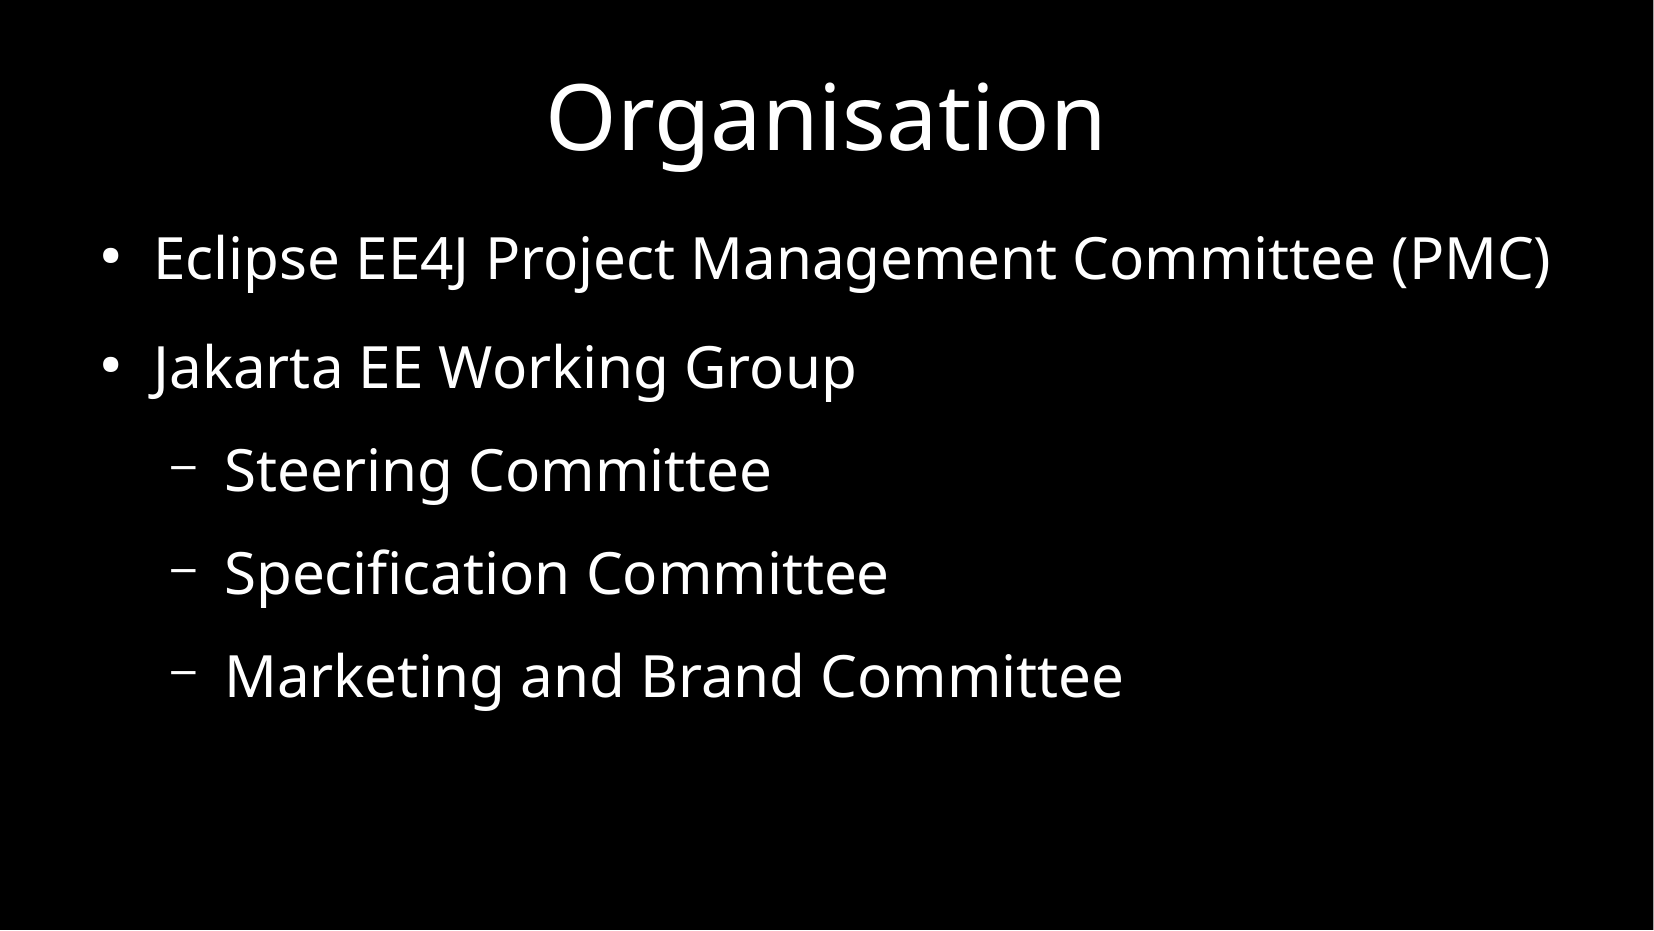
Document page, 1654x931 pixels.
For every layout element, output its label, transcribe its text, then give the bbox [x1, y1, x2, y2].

list Eclipse EE4J Project Management Committee (PMC) Jakarta EE Working Group Steering Committee Specification Committee Marketing and Brand Committee [82, 217, 1571, 758]
title Organisation [82, 37, 1571, 193]
